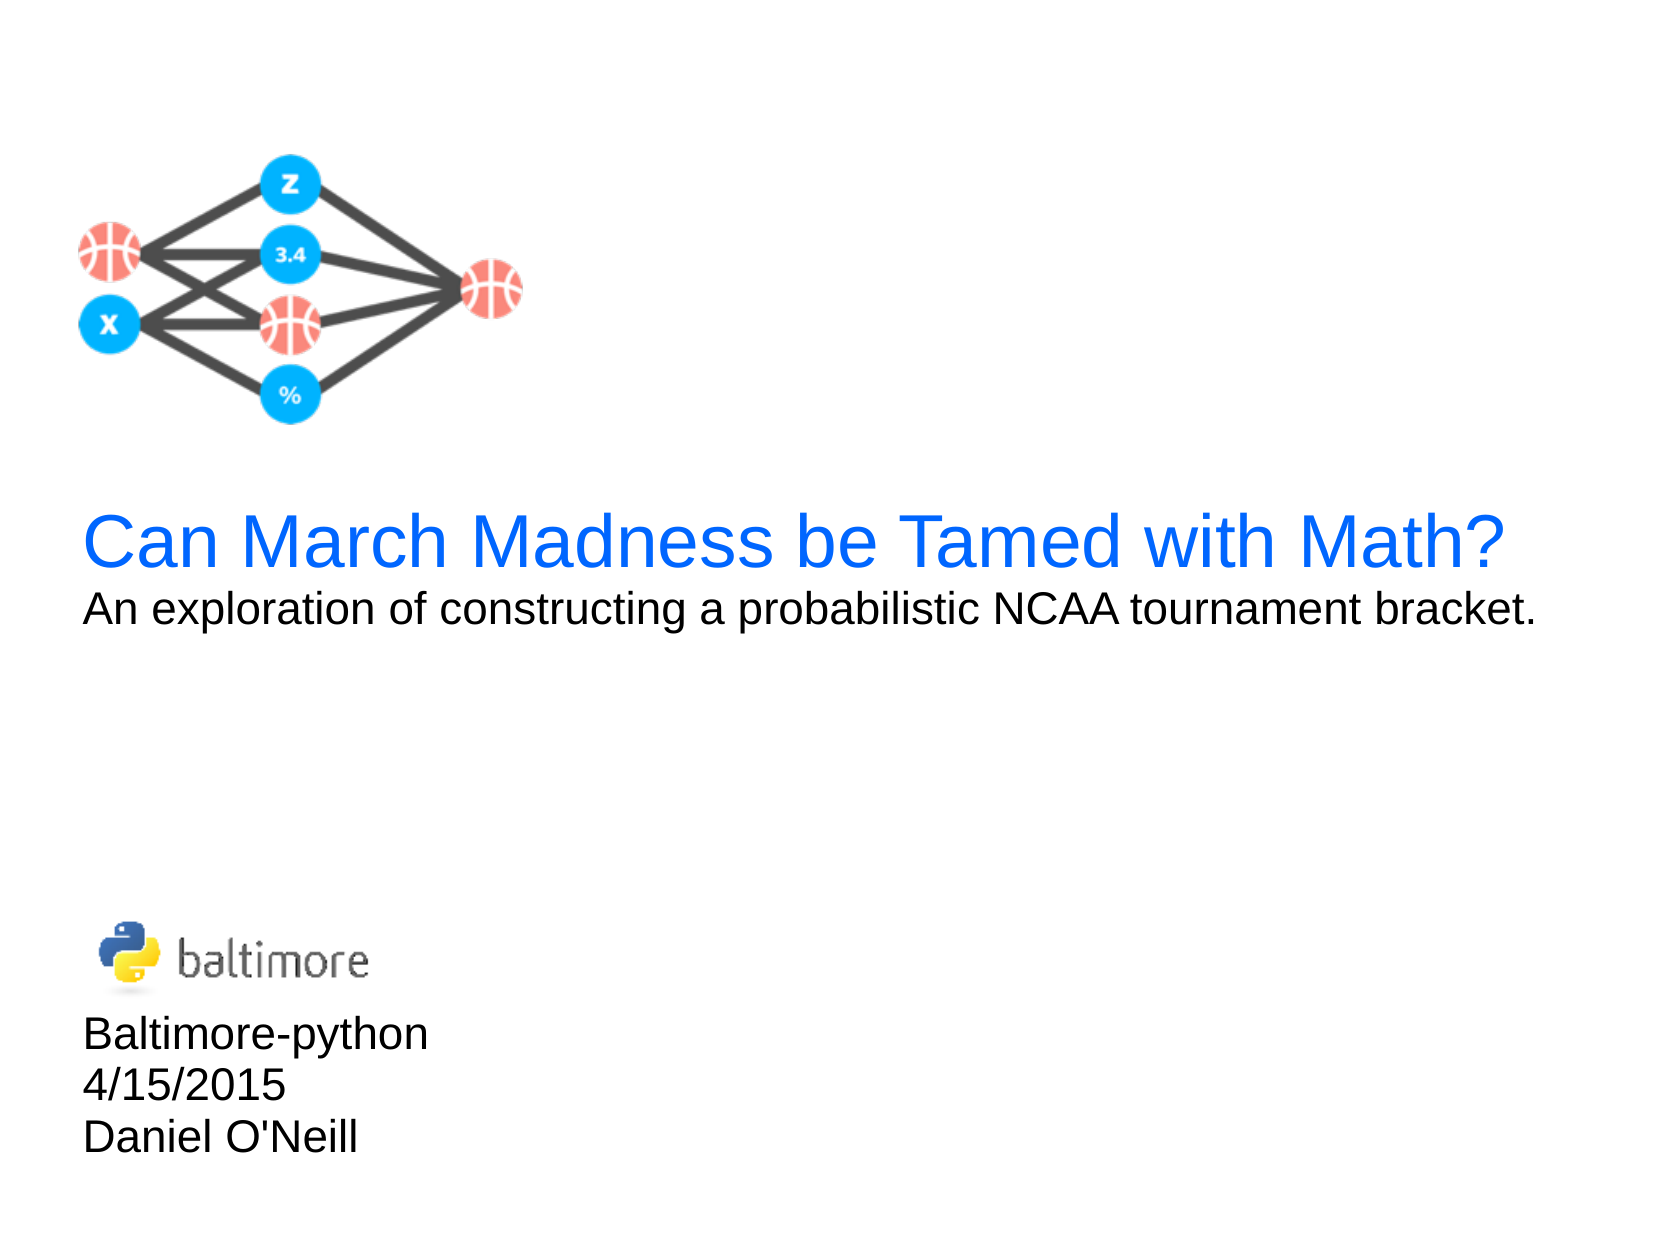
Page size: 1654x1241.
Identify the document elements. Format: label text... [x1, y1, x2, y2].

picture [0, 134, 646, 451]
subtitle Can March Madness be Tamed with Math? An exploration of constructing a probabilistic NCAA tournament bracket. Baltimore-python 4/15/2015 Daniel O'Neill [82, 210, 1571, 1162]
picture [93, 914, 376, 1000]
